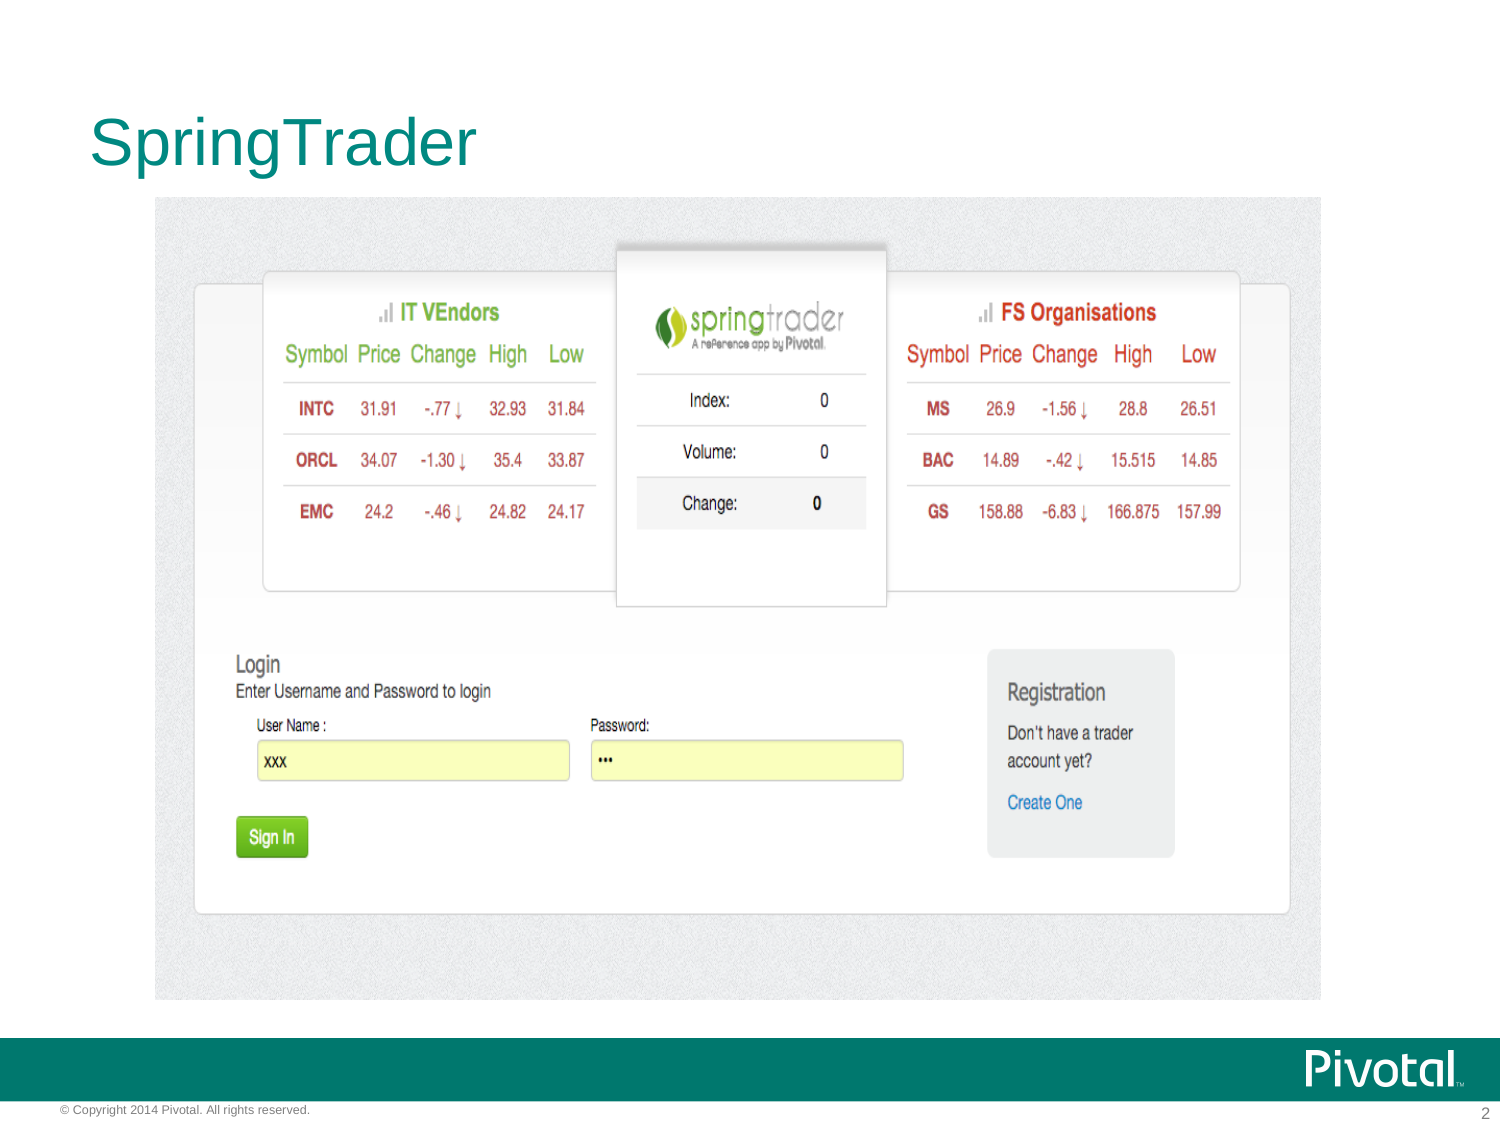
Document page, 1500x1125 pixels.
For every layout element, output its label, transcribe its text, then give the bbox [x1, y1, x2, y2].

title SpringTrader [75, 45, 1425, 233]
picture [155, 197, 1321, 1000]
picture [1306, 1050, 1464, 1087]
